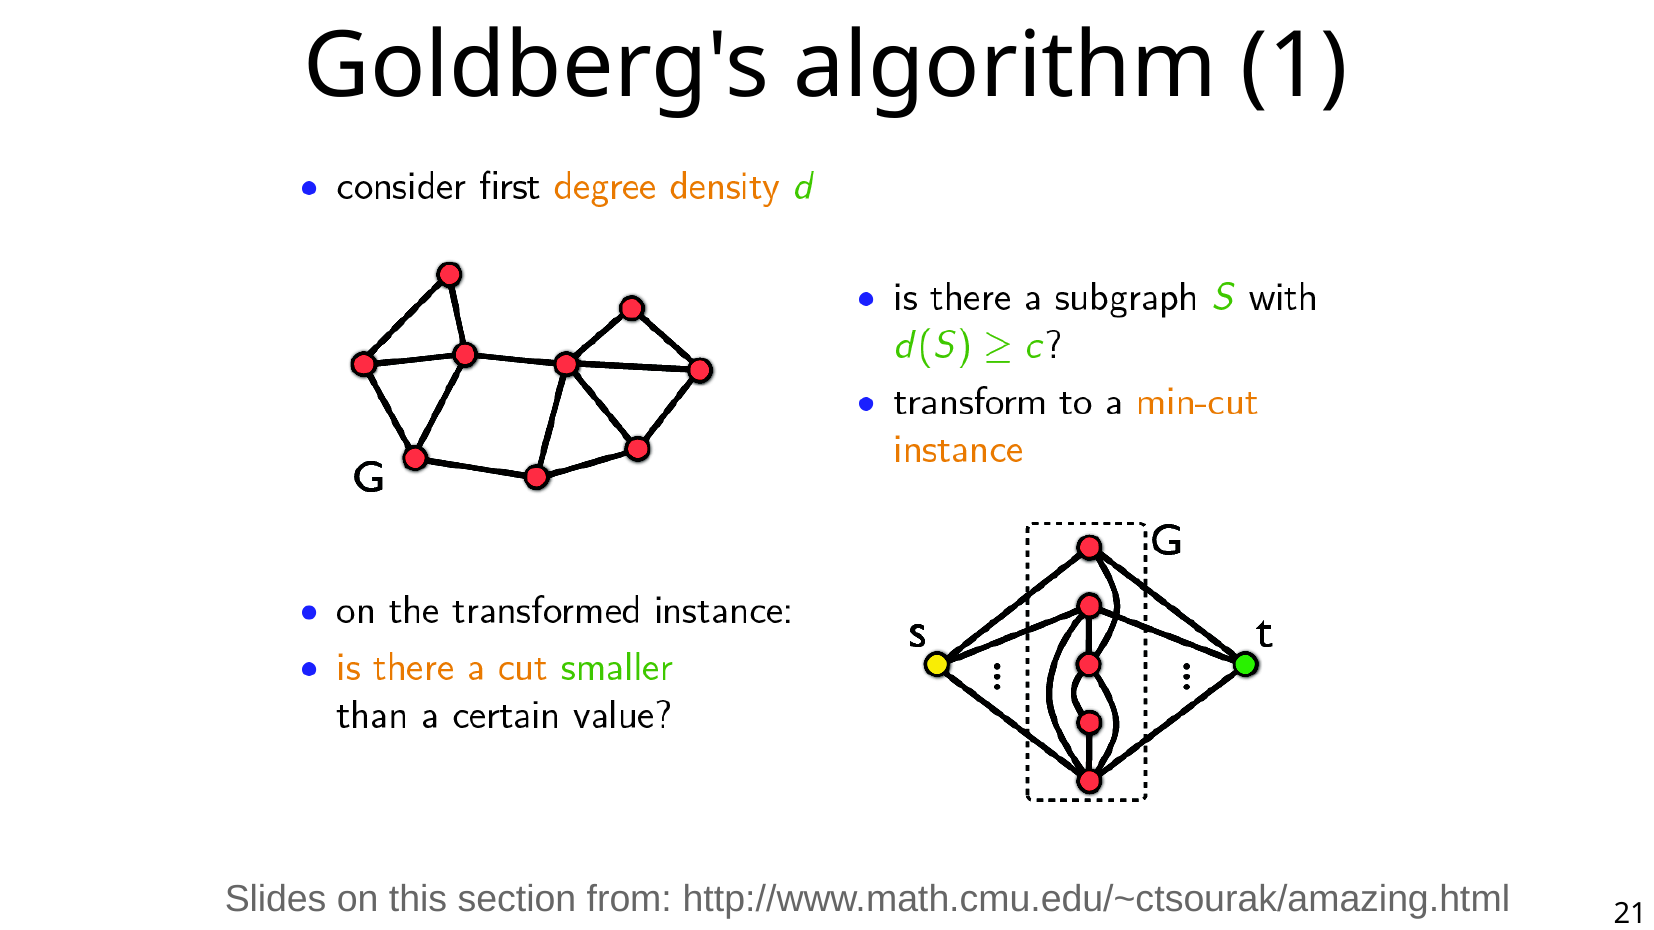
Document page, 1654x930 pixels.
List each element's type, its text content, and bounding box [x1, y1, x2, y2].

picture [255, 139, 1371, 826]
title Goldberg's algorithm (1) [0, 1, 1653, 120]
text_box Slides on this section from: http://www.math.cmu.edu/~ctsourak/amazing.html [210, 870, 1536, 927]
